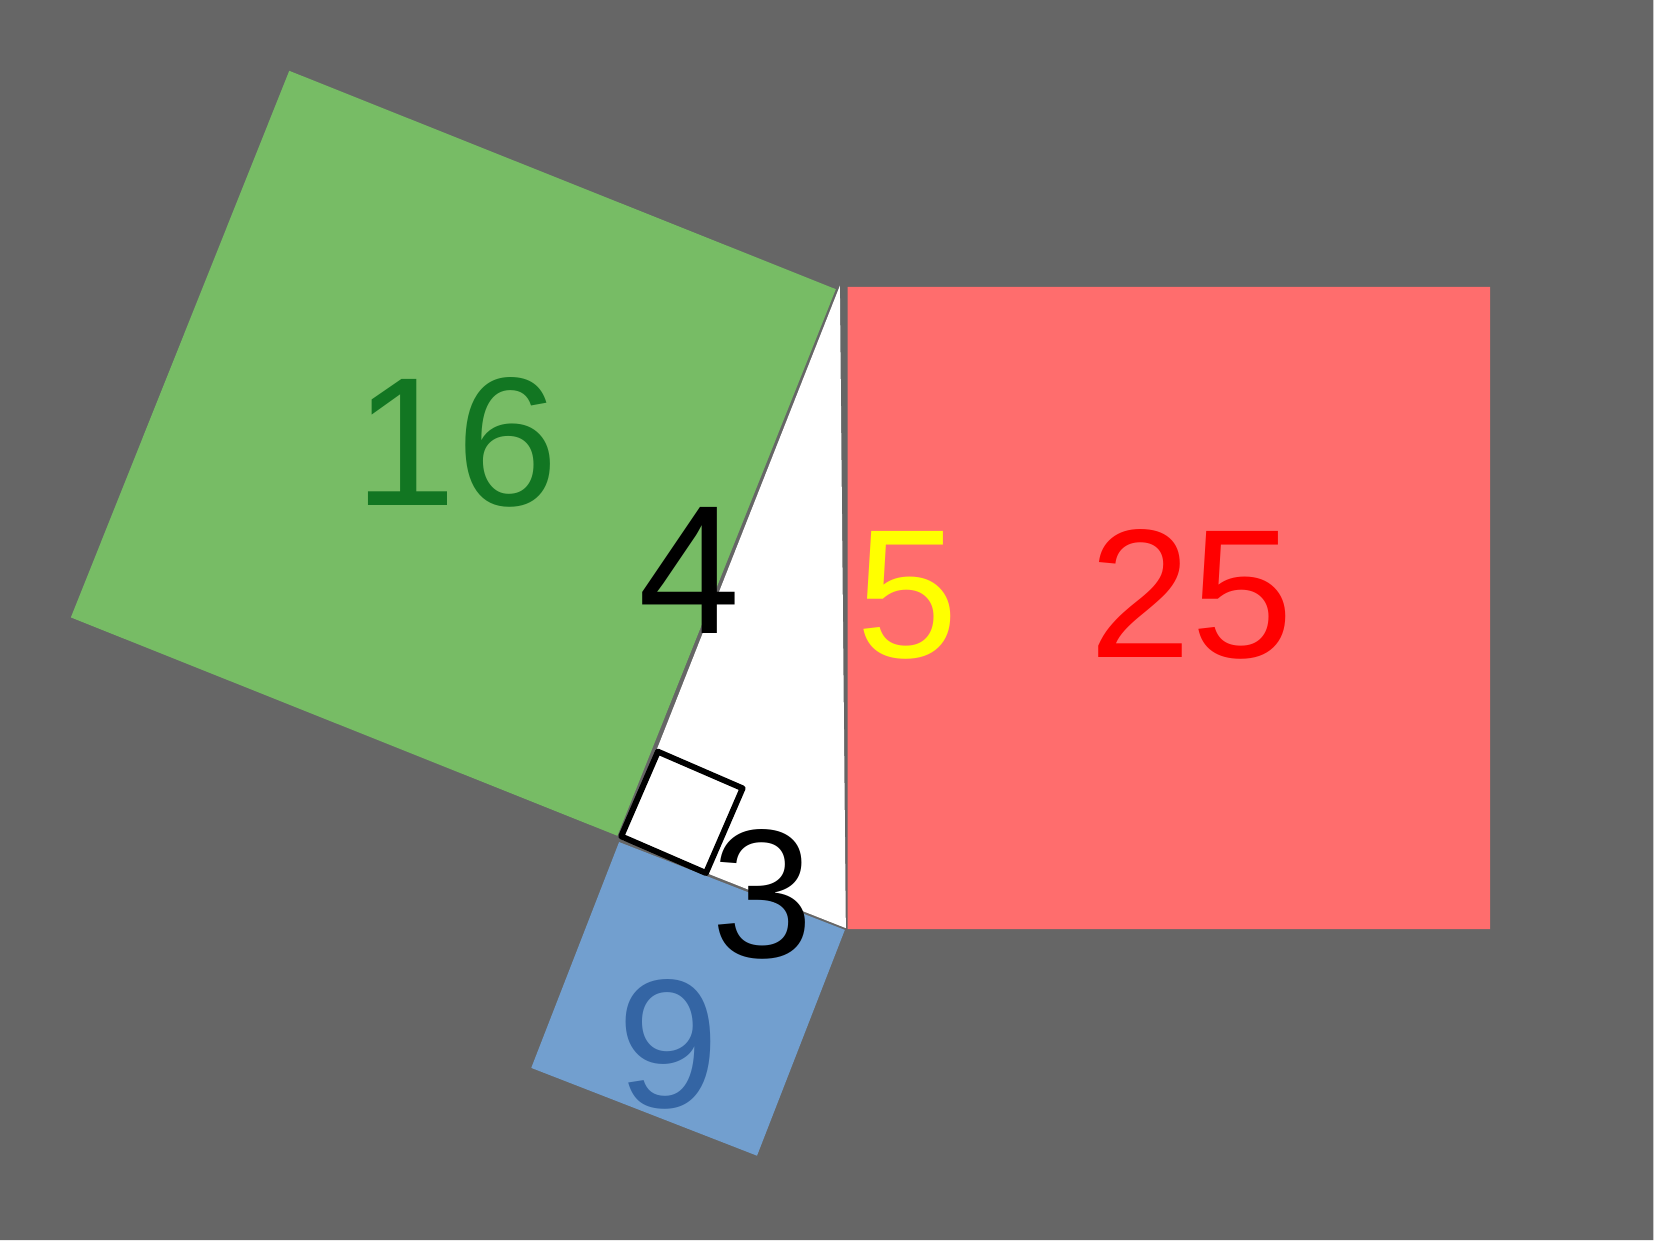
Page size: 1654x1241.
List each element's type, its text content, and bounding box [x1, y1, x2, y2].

text_box 16 [339, 332, 603, 638]
text_box 4 [623, 460, 768, 681]
text_box [626, 757, 722, 865]
text_box 3 [696, 784, 842, 1004]
text_box 9 [602, 934, 865, 1241]
text_box 25 [1074, 484, 1338, 790]
text_box 5 [841, 484, 1074, 790]
text_box [0, 0, 1654, 1241]
